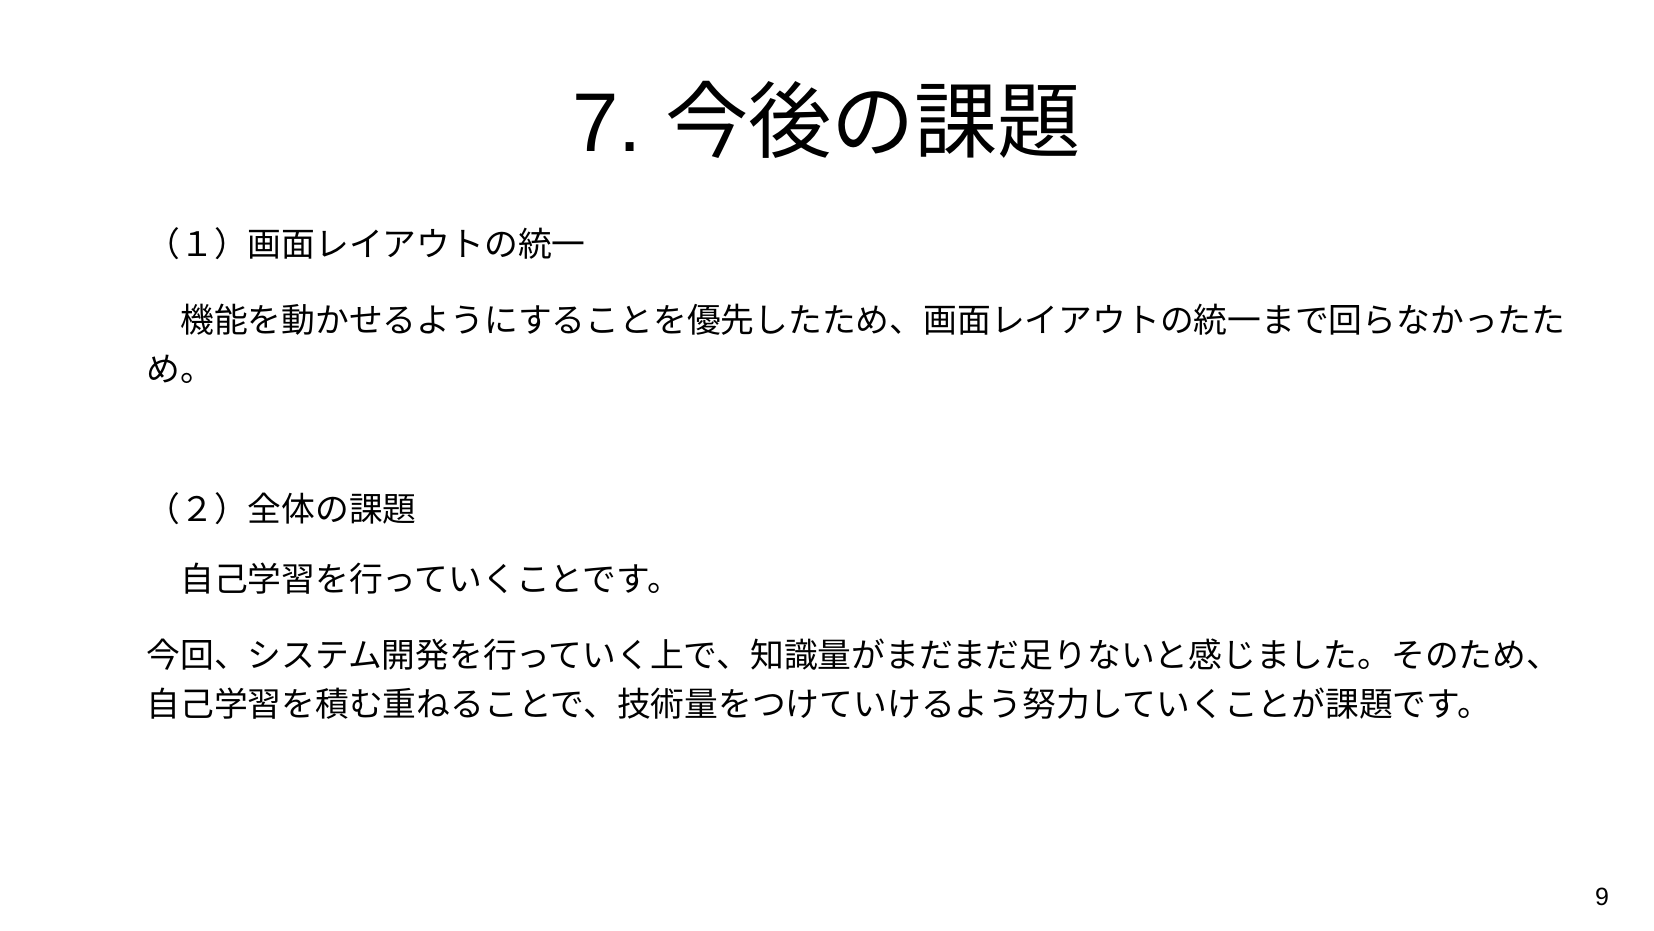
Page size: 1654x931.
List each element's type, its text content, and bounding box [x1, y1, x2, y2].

title 7. 今後の課題 [82, 37, 1571, 193]
text_box <番号> [1594, 875, 1654, 931]
list （１）画面レイアウトの統一 機能を動かせるようにすることを優先したため、画面レイアウトの統一まで回らなかったため。 （２）全体の課題 自己学習を行っていくことです。 今回、システム開発を行っていく上で、知識量がまだまだ足りないと感じました。そのため、自己学習を積む重ねることで、技術量をつけていけるよう努力していくことが課題です。 [82, 217, 1571, 758]
